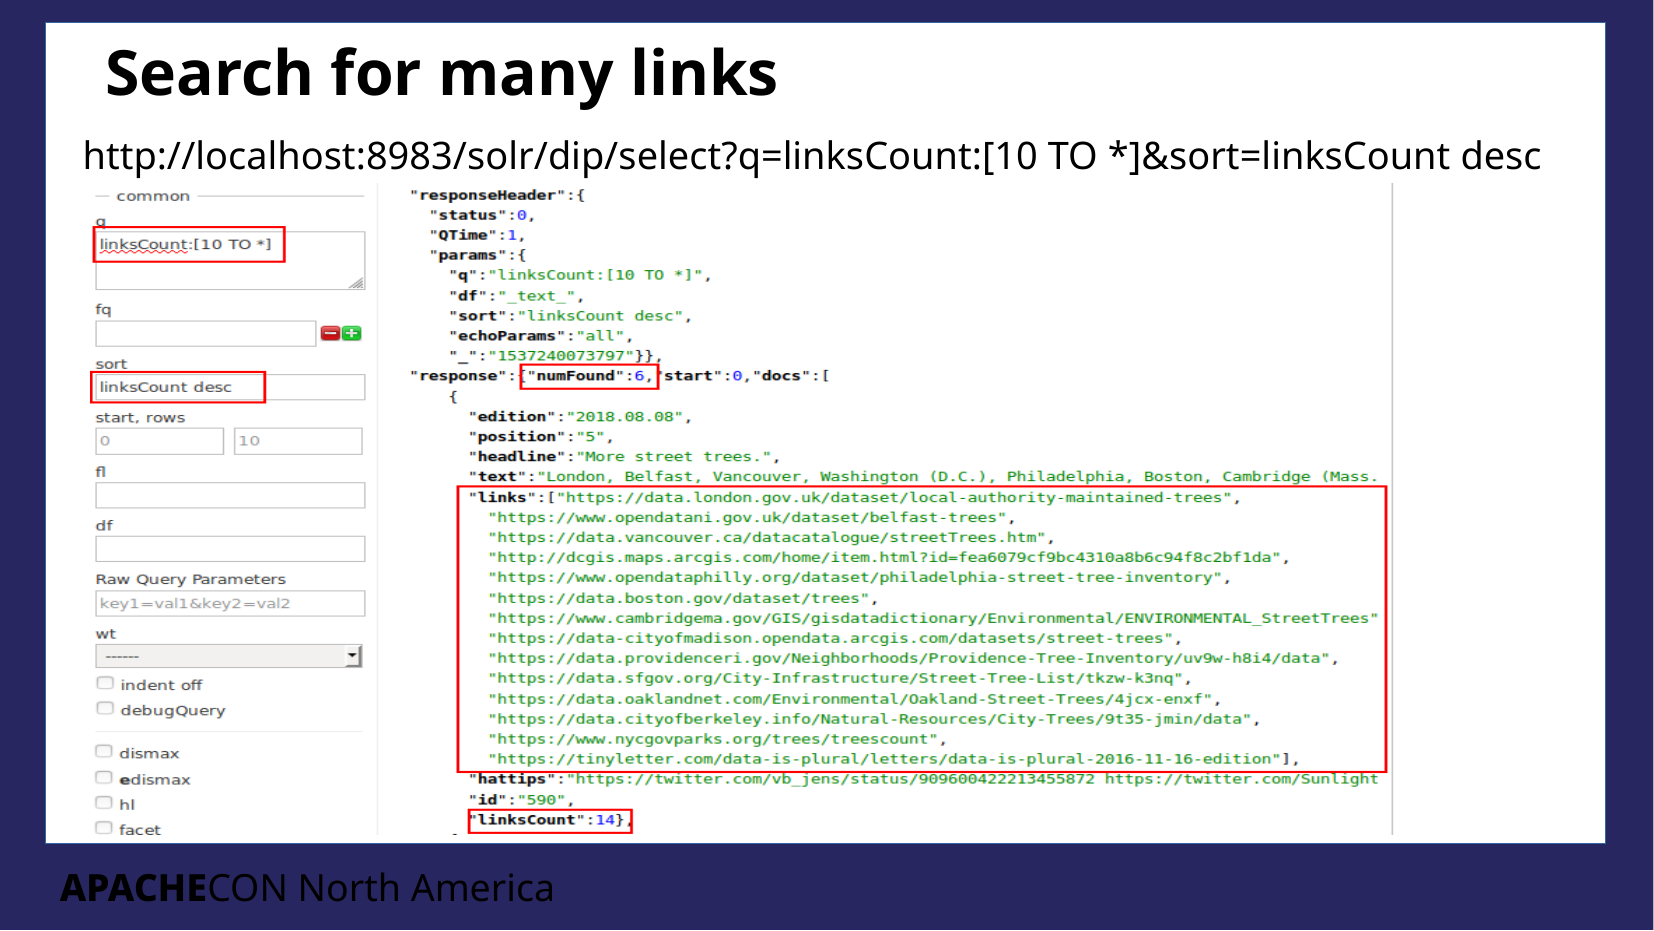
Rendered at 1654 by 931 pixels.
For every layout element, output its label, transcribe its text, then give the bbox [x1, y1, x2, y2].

list http://localhost:8983/solr/dip/select?q=linksCount:[10 TO *]&sort=linksCount desc [82, 128, 1571, 193]
picture [90, 183, 1396, 835]
title Search for many links [105, 32, 1546, 110]
